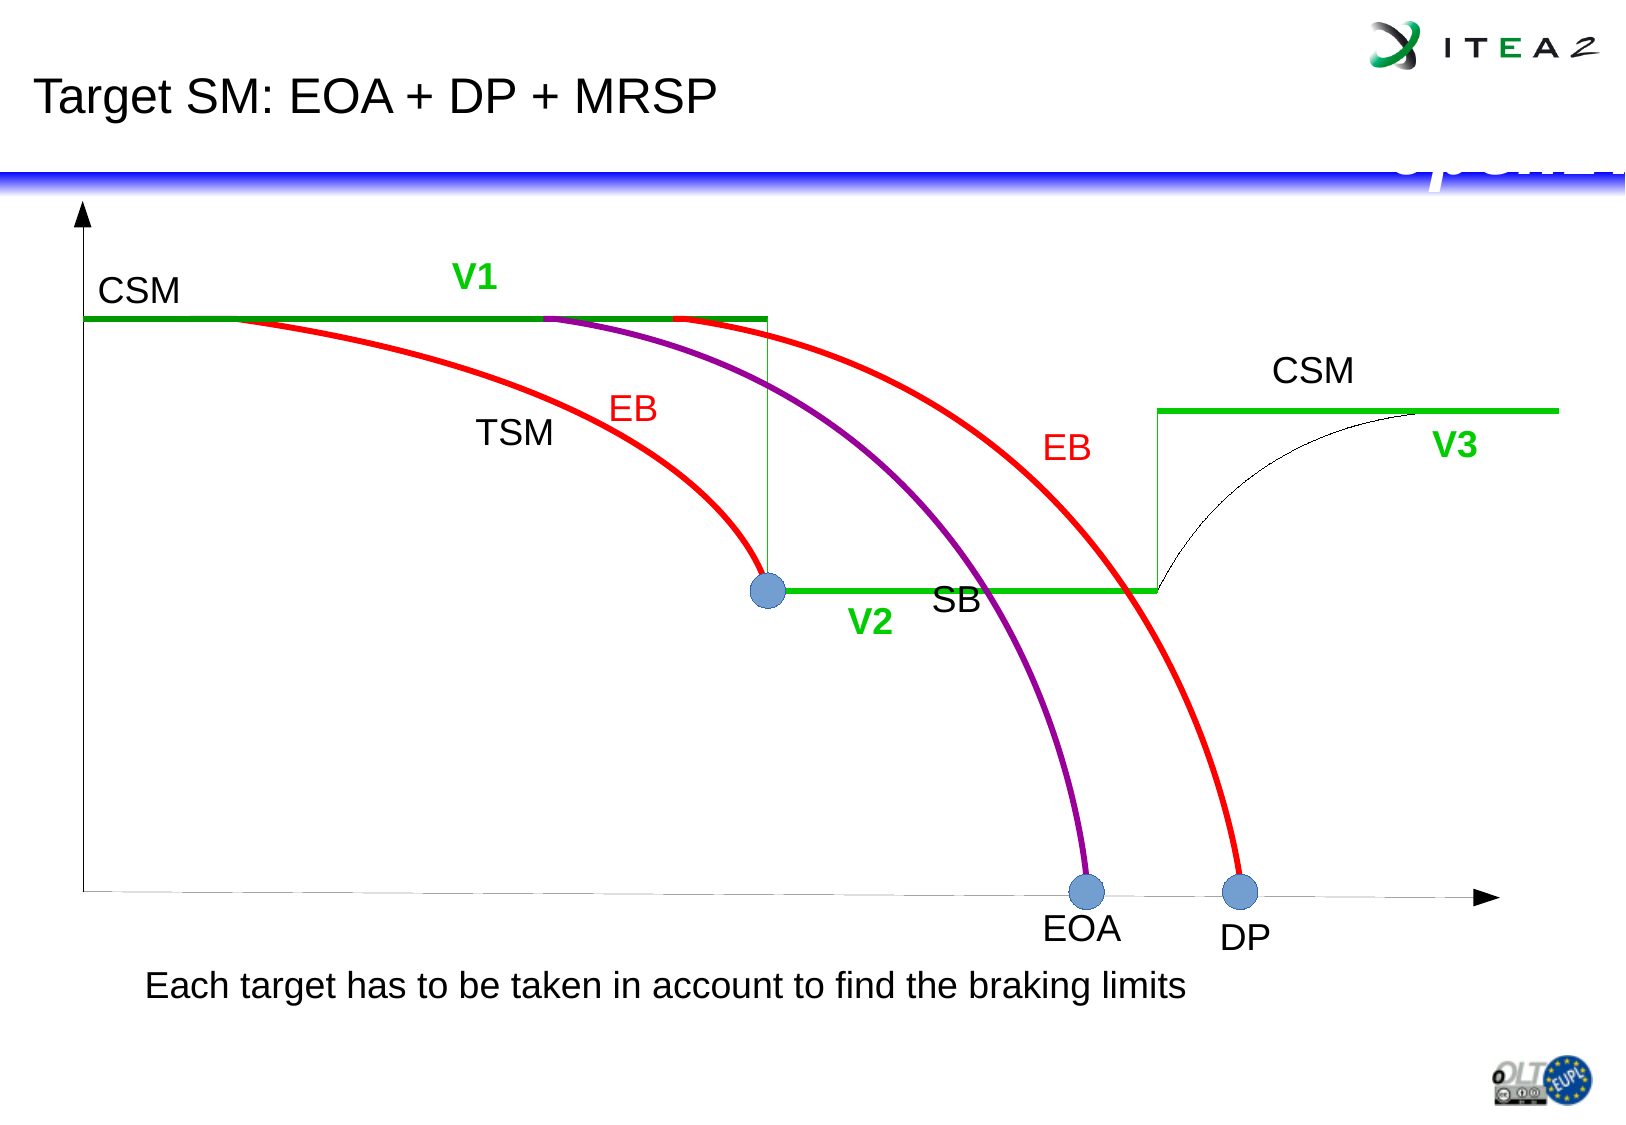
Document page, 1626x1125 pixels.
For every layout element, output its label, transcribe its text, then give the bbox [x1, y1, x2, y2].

text_box V1 [437, 248, 520, 305]
picture [1492, 1055, 1593, 1106]
text_box DP [1204, 909, 1287, 967]
text_box Each target has to be taken in account to find the braking limits [129, 956, 1203, 1014]
text_box V2 [832, 592, 916, 650]
text_box [1222, 874, 1258, 910]
text_box [1068, 874, 1105, 910]
text_box EOA [1027, 899, 1137, 956]
title Target SM: EOA + DP + MRSP [32, 43, 1341, 150]
text_box EB [593, 380, 674, 438]
text_box CSM [1257, 342, 1371, 400]
text_box CSM [82, 262, 196, 319]
text_box TSM [460, 403, 570, 461]
text_box [750, 572, 786, 609]
text_box EB [1027, 419, 1108, 477]
text_box V3 [1417, 415, 1501, 473]
picture [1348, 21, 1625, 70]
